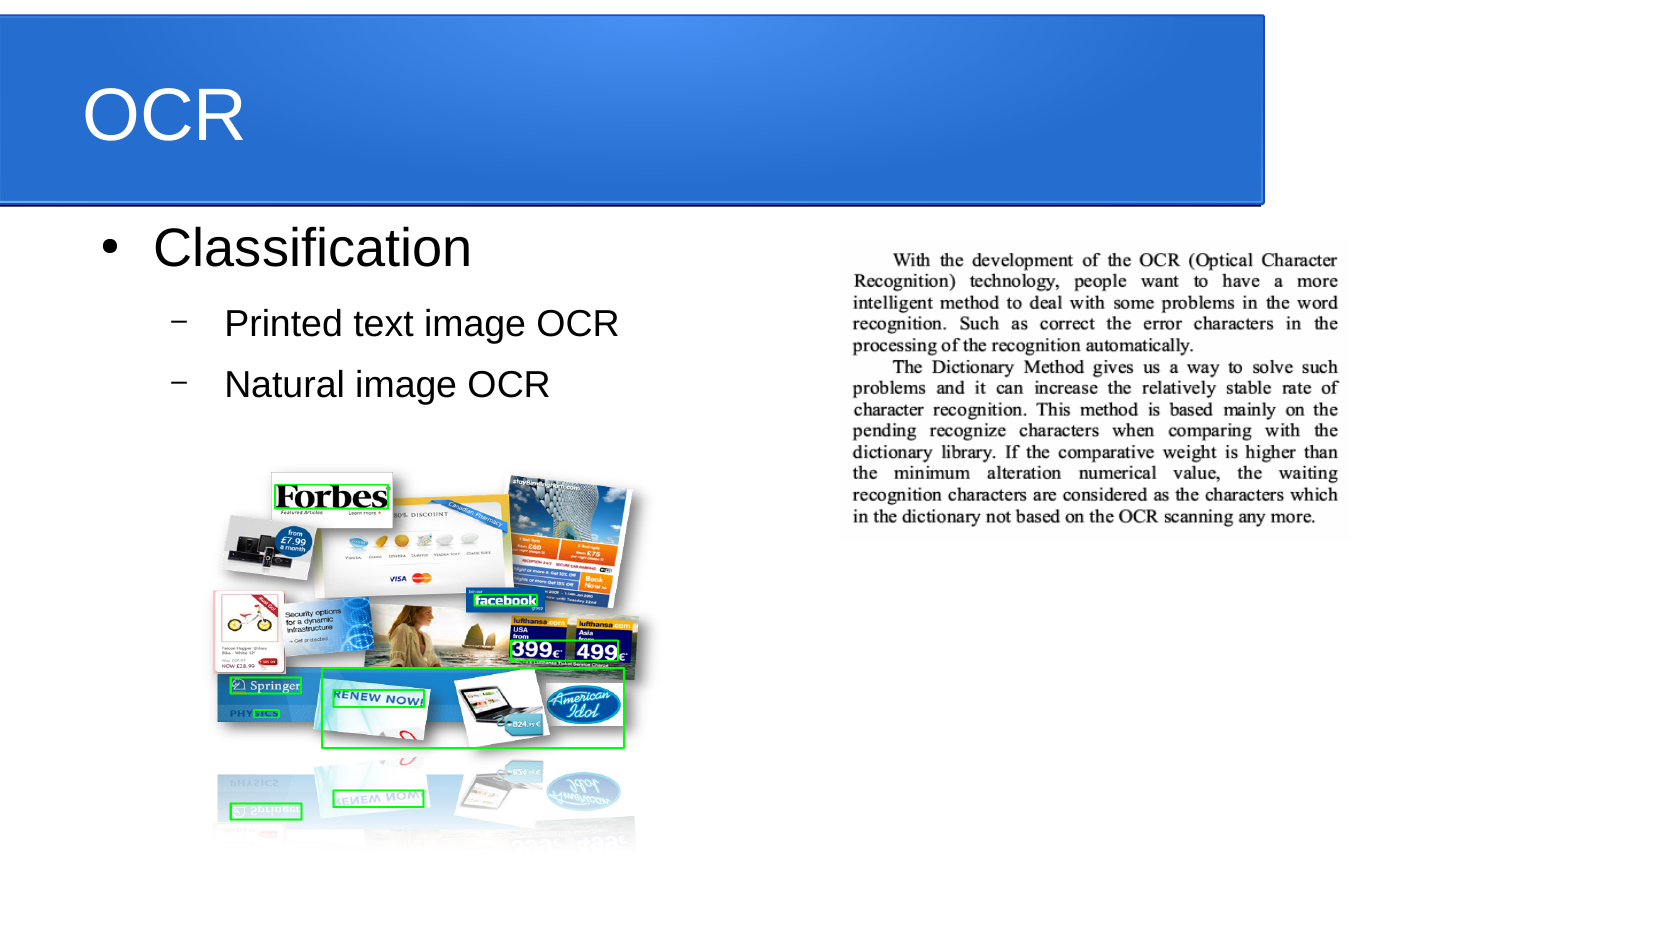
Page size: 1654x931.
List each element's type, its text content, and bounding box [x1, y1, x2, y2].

picture [840, 239, 1351, 541]
title OCR [82, 37, 1250, 193]
picture [198, 464, 661, 873]
list Classification Printed text image OCR Natural image OCR [82, 217, 691, 796]
